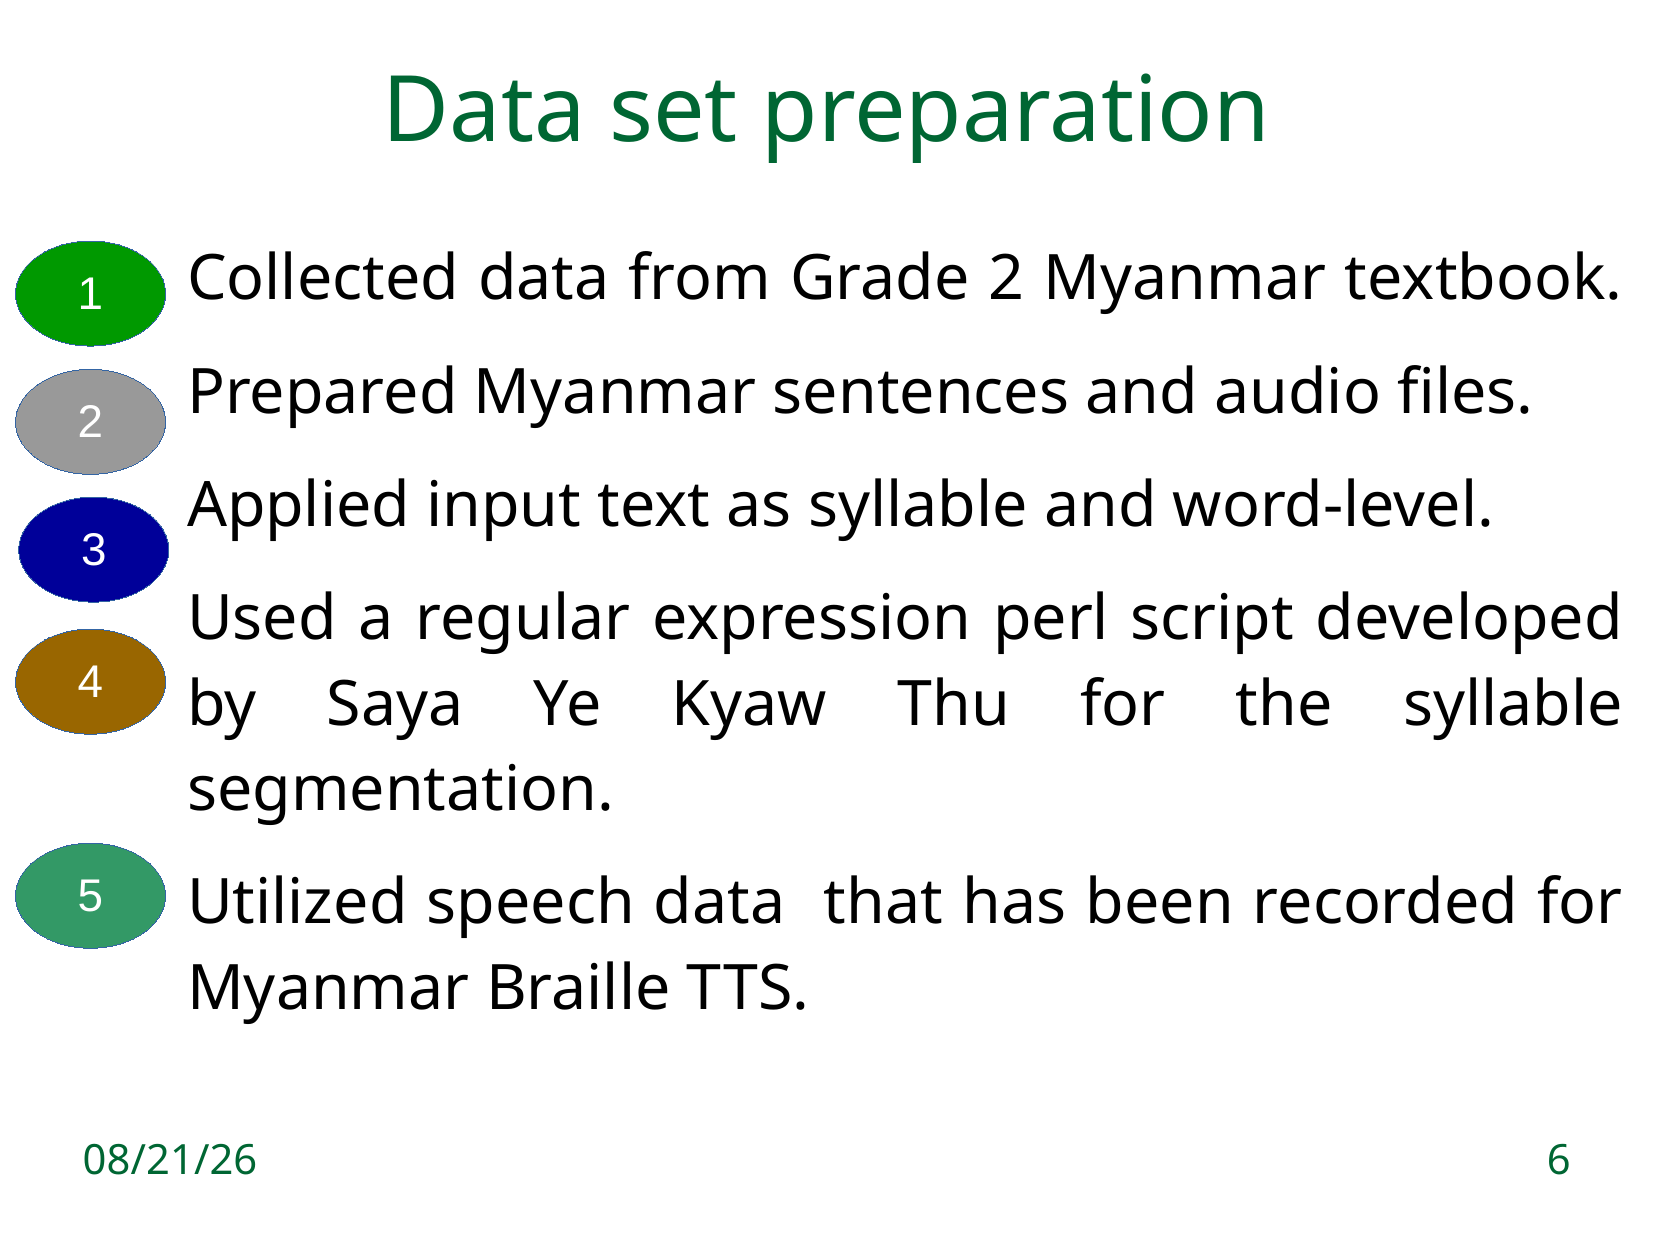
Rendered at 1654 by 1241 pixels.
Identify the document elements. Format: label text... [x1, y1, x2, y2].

text_box 4 [15, 629, 166, 735]
text_box 3 [18, 497, 169, 603]
title Data set preparation [0, 2, 1654, 210]
text_box 5 [15, 843, 166, 949]
text_box 2 [15, 369, 166, 475]
list Collected data from Grade 2 Myanmar textbook. Prepared Myanmar sentences and audio files. Applied input text as syllable and word-level. Used a regular expression perl script developed by Saya Ye Kyaw Thu for the syllable segmentation. Utilized speech data that has been recorded for Myanmar Braille TTS. [120, 232, 1625, 1096]
text_box 1 [15, 241, 166, 347]
